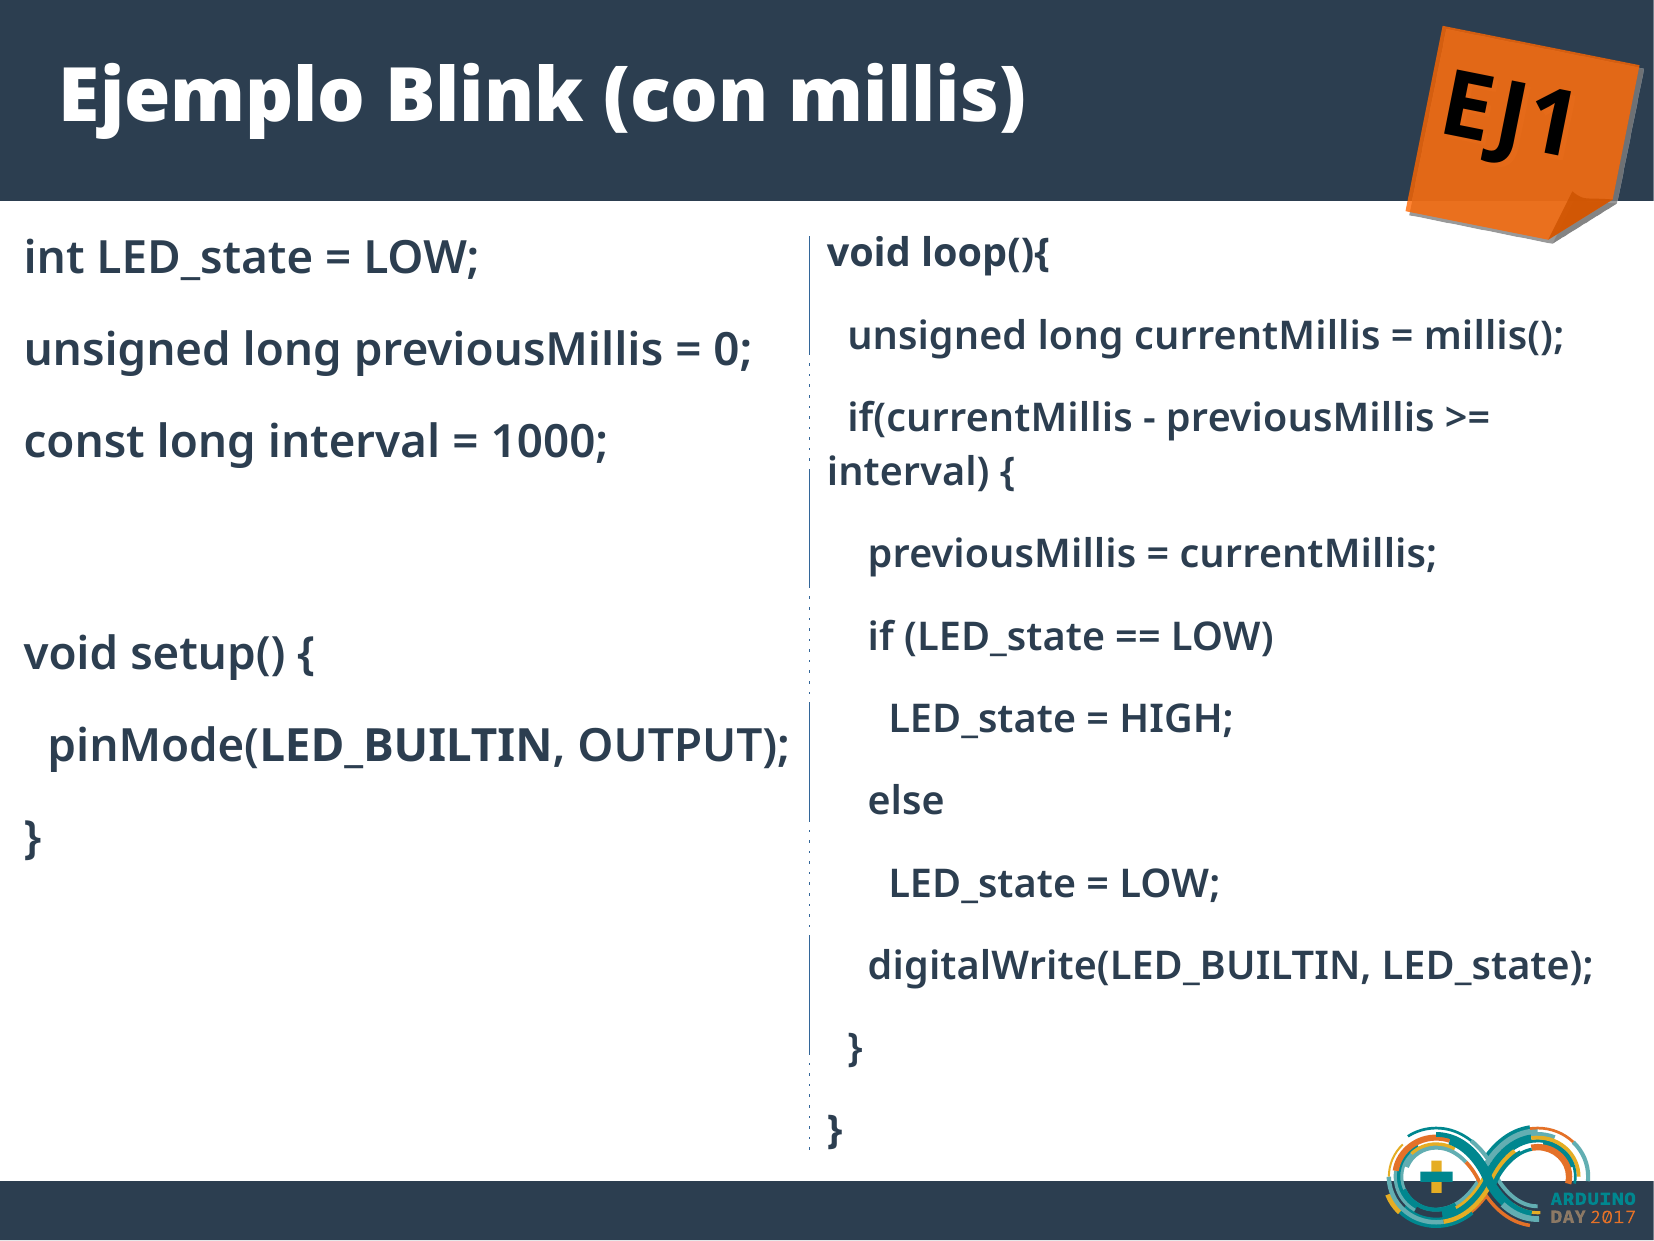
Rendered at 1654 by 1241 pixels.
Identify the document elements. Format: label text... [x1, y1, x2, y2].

text_box EJ1 [1405, 25, 1640, 240]
list void loop(){ unsigned long currentMillis = millis(); if(currentMillis - previousMillis >= interval) { previousMillis = currentMillis; if (LED_state == LOW) LED_state = HIGH; else LED_state = LOW; digitalWrite(LED_BUILTIN, LED_state); } } [826, 224, 1630, 1170]
list int LED_state = LOW; unsigned long previousMillis = 0; const long interval = 1000; void setup() { pinMode(LED_BUILTIN, OUTPUT); } [23, 224, 792, 1170]
title Ejemplo Blink (con millis) [59, 13, 1595, 172]
